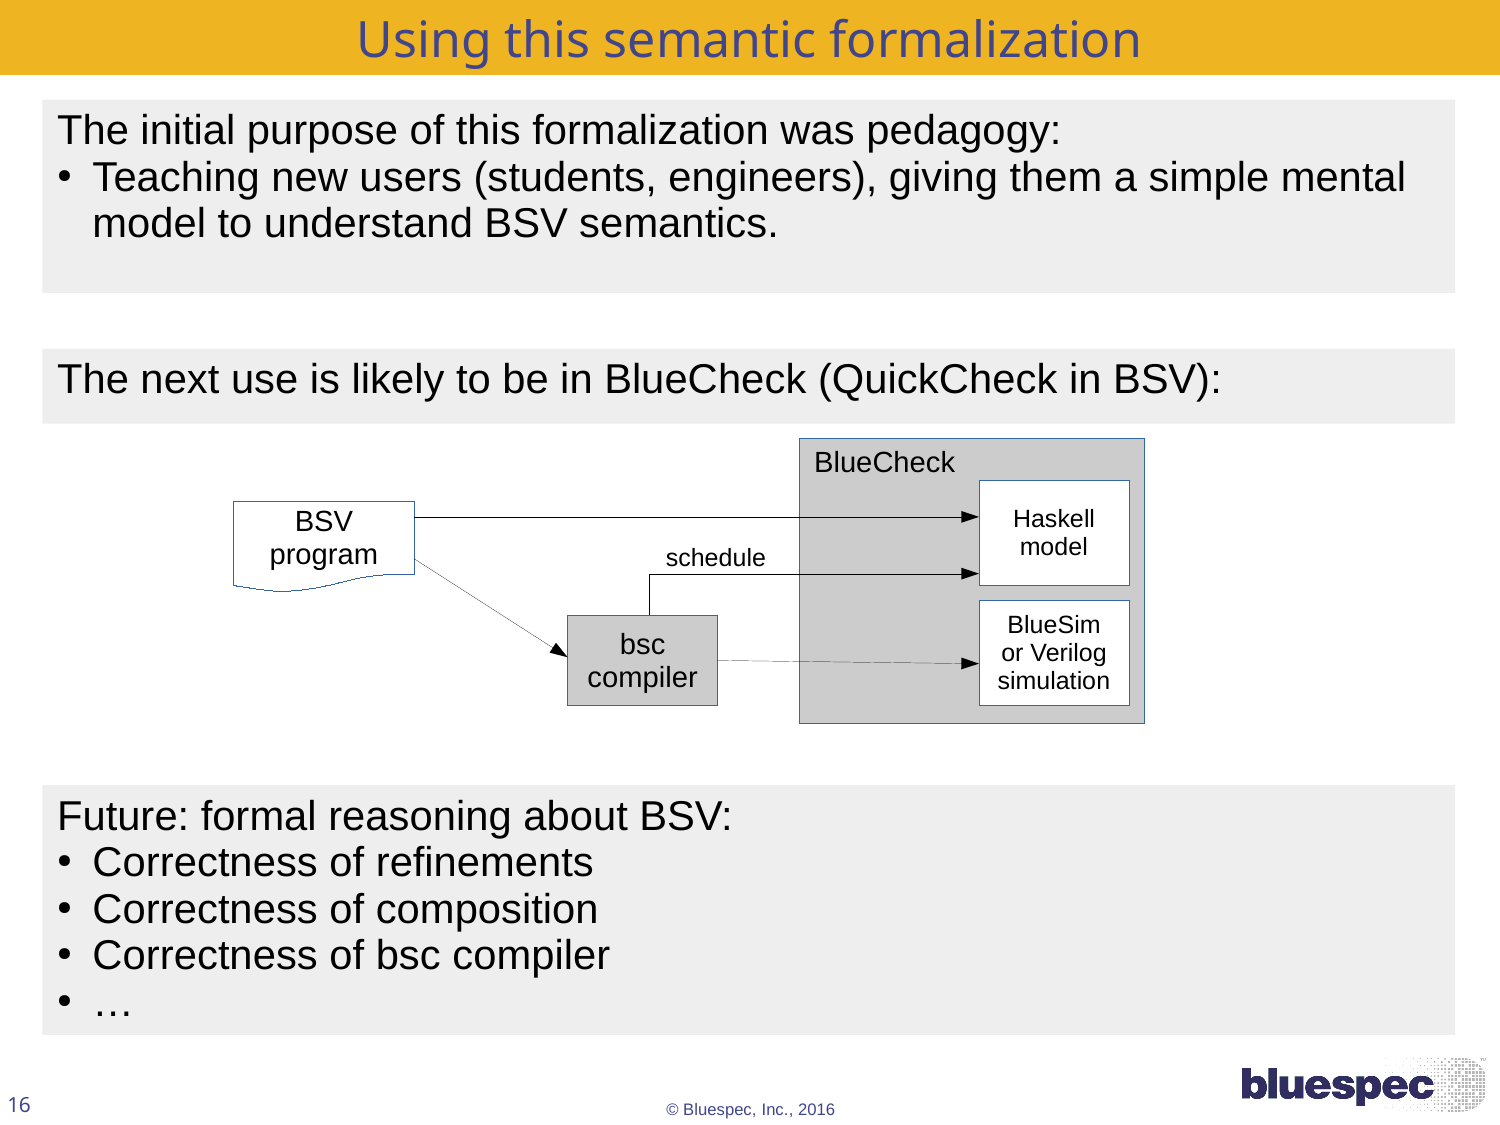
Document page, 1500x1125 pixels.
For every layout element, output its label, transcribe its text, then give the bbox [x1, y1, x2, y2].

text_box The initial purpose of this formalization was pedagogy: Teaching new users (students, engineers), giving them a simple mental model to understand BSV semantics. [42, 99, 1456, 293]
text_box Future: formal reasoning about BSV: Correctness of refinements Correctness of composition Correctness of bsc compiler … [42, 785, 1456, 1035]
text_box The next use is likely to be in BlueCheck (QuickCheck in BSV): [42, 348, 1456, 424]
text_box BlueCheck [799, 518, 979, 574]
slide_number <number> [7, 1044, 320, 1120]
text_box BlueCheck [799, 438, 1145, 724]
text_box Haskell model [979, 480, 1130, 586]
text_box Using this semantic formalization [0, 0, 1500, 75]
text_box BSV program [233, 501, 415, 592]
text_box schedule [651, 536, 782, 580]
text_box bsc compiler [567, 615, 718, 706]
picture [1242, 1058, 1487, 1112]
text_box BlueSim or Verilog simulation [979, 600, 1130, 706]
